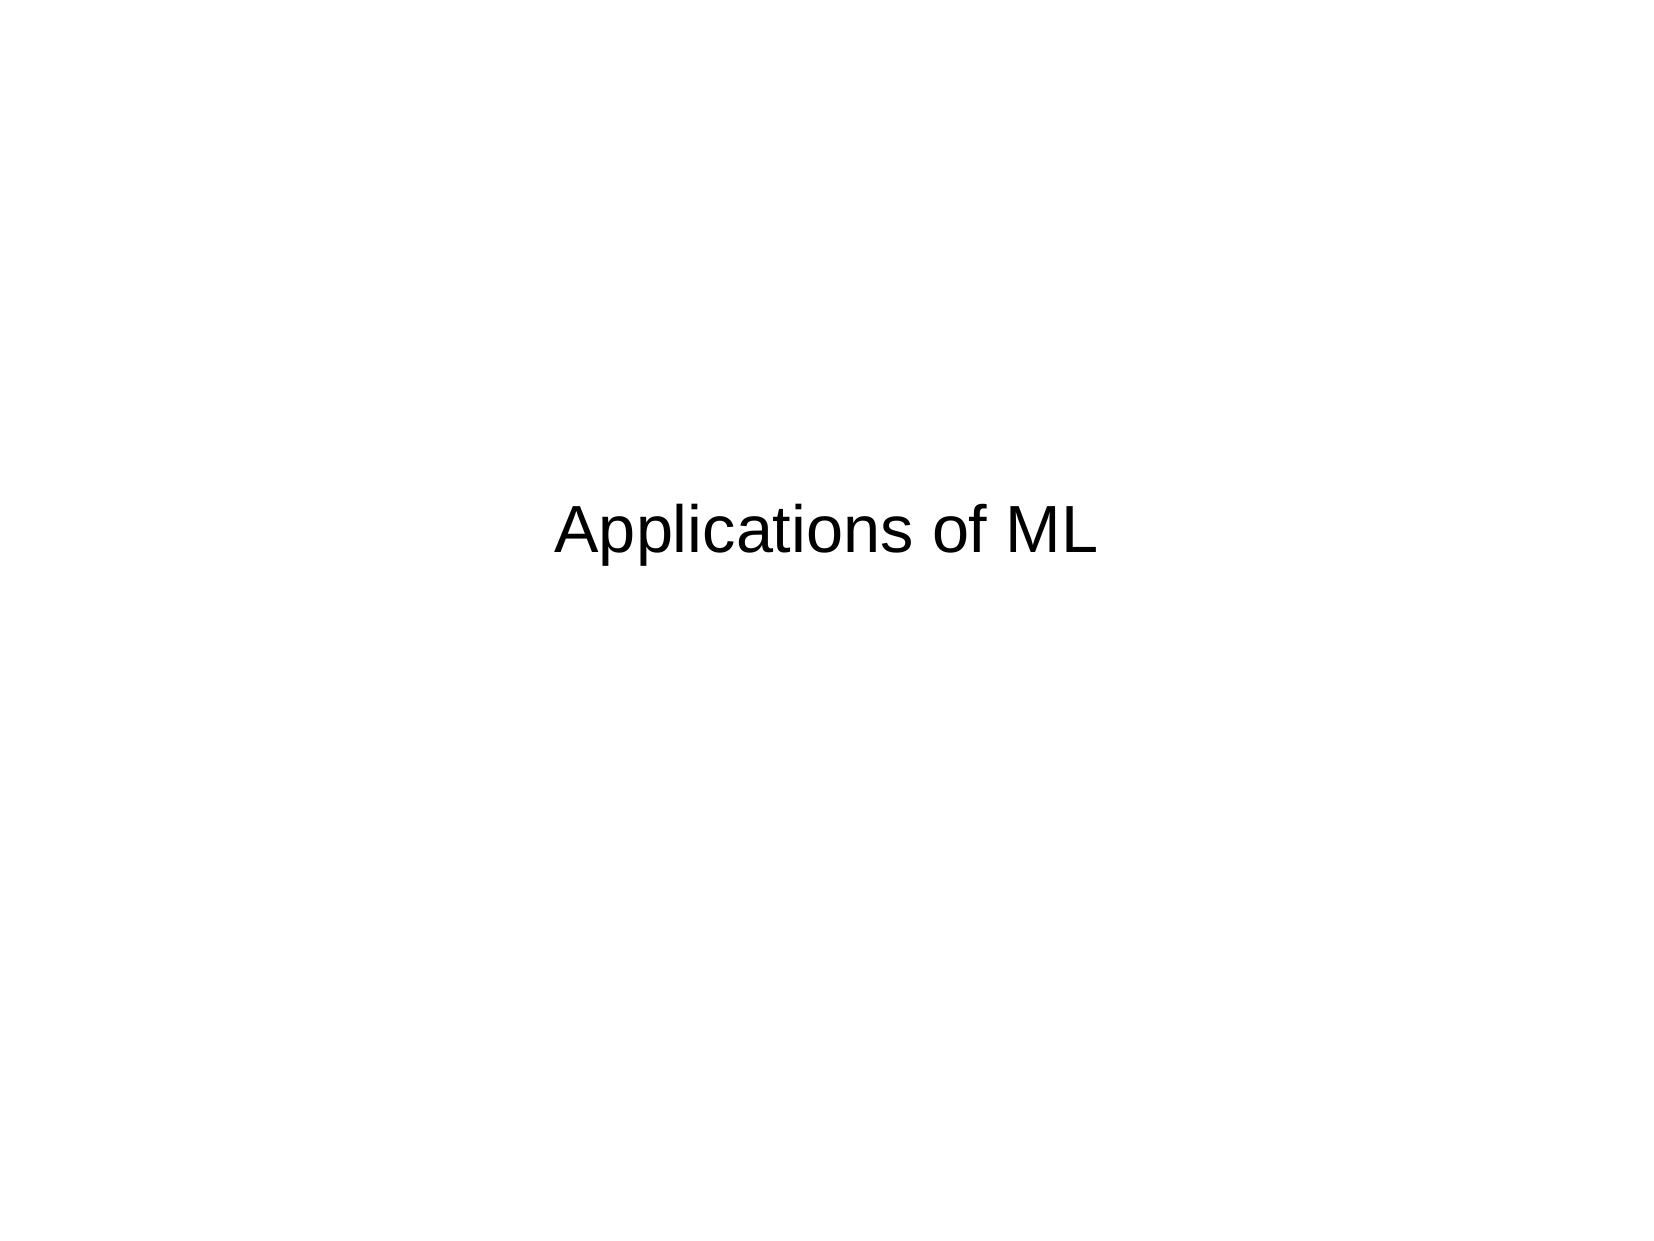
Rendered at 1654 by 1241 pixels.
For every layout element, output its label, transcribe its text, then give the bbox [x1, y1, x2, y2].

subtitle Applications of ML [82, 49, 1571, 1010]
